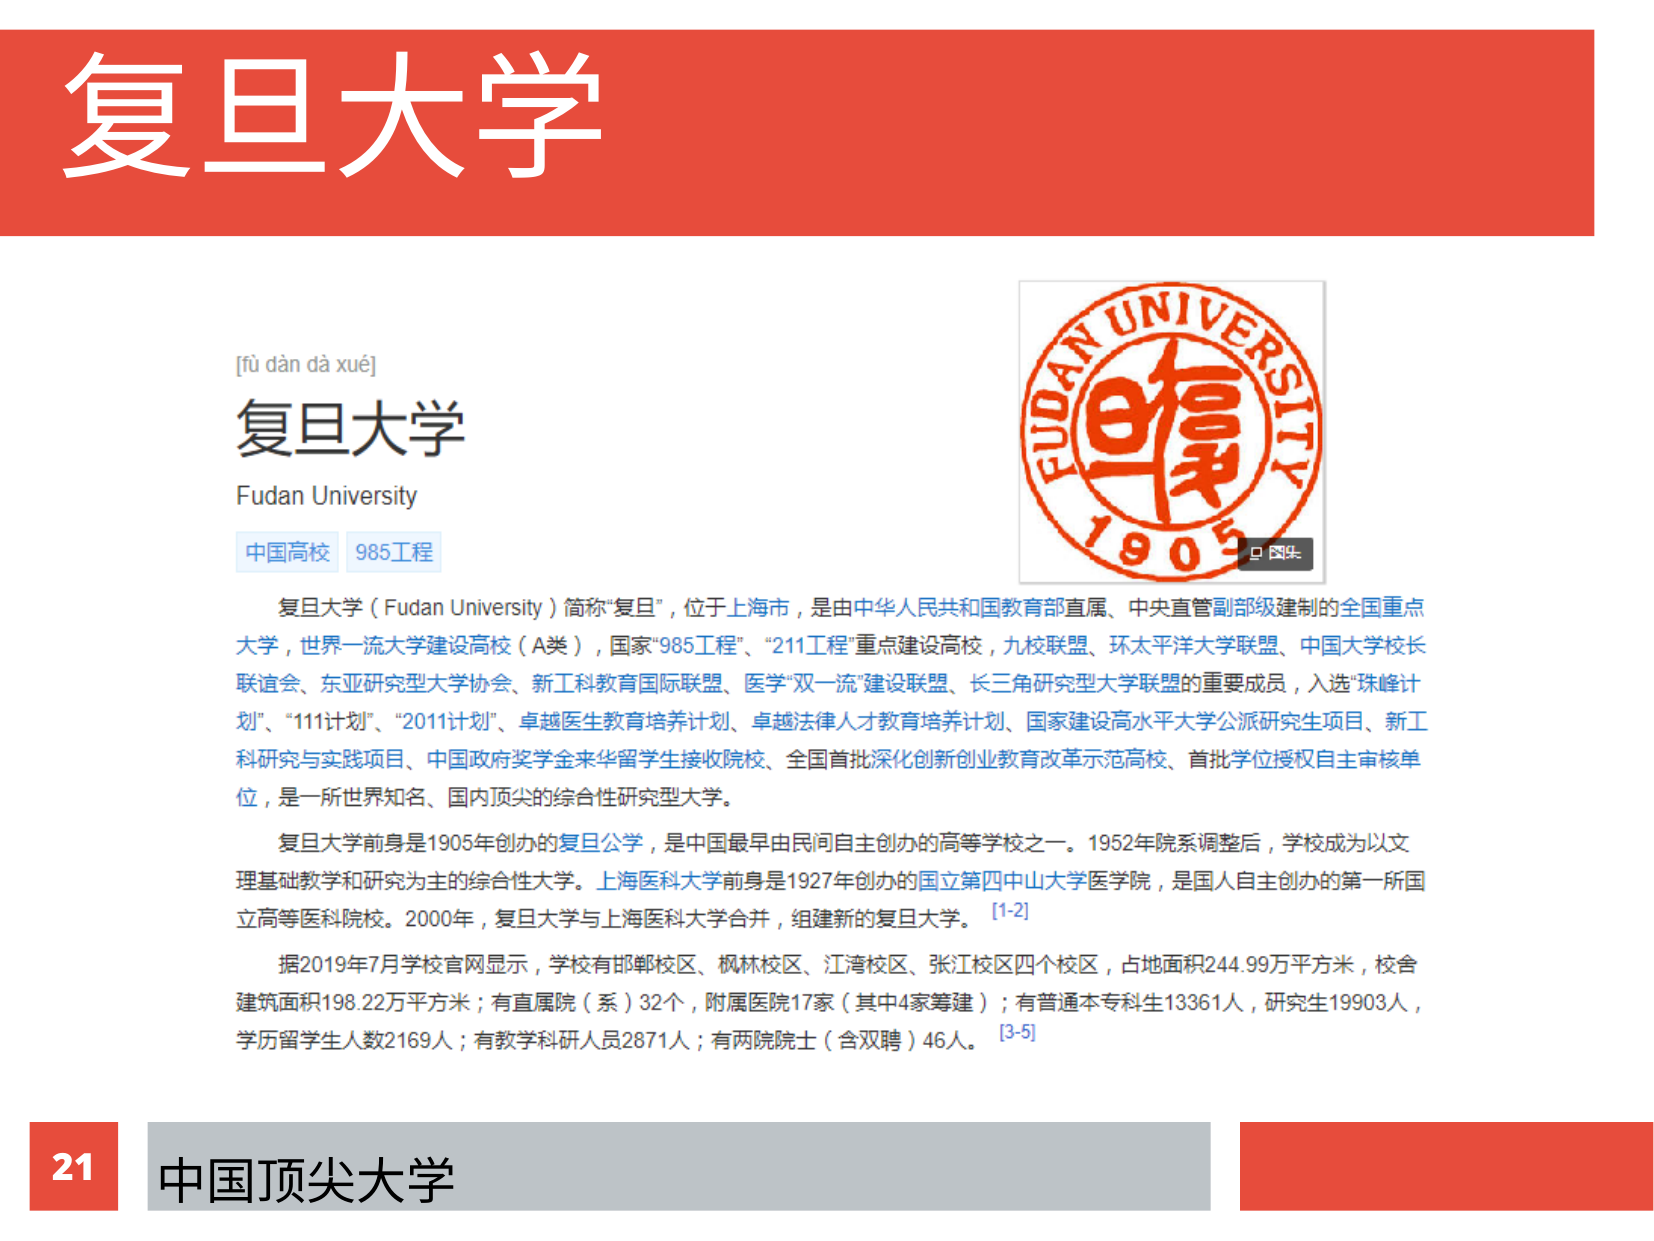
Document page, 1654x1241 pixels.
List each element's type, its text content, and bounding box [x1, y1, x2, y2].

text_box 中国顶尖大学 [141, 1133, 898, 1199]
title 复旦大学 [59, 59, 1595, 207]
picture [206, 268, 1448, 1075]
